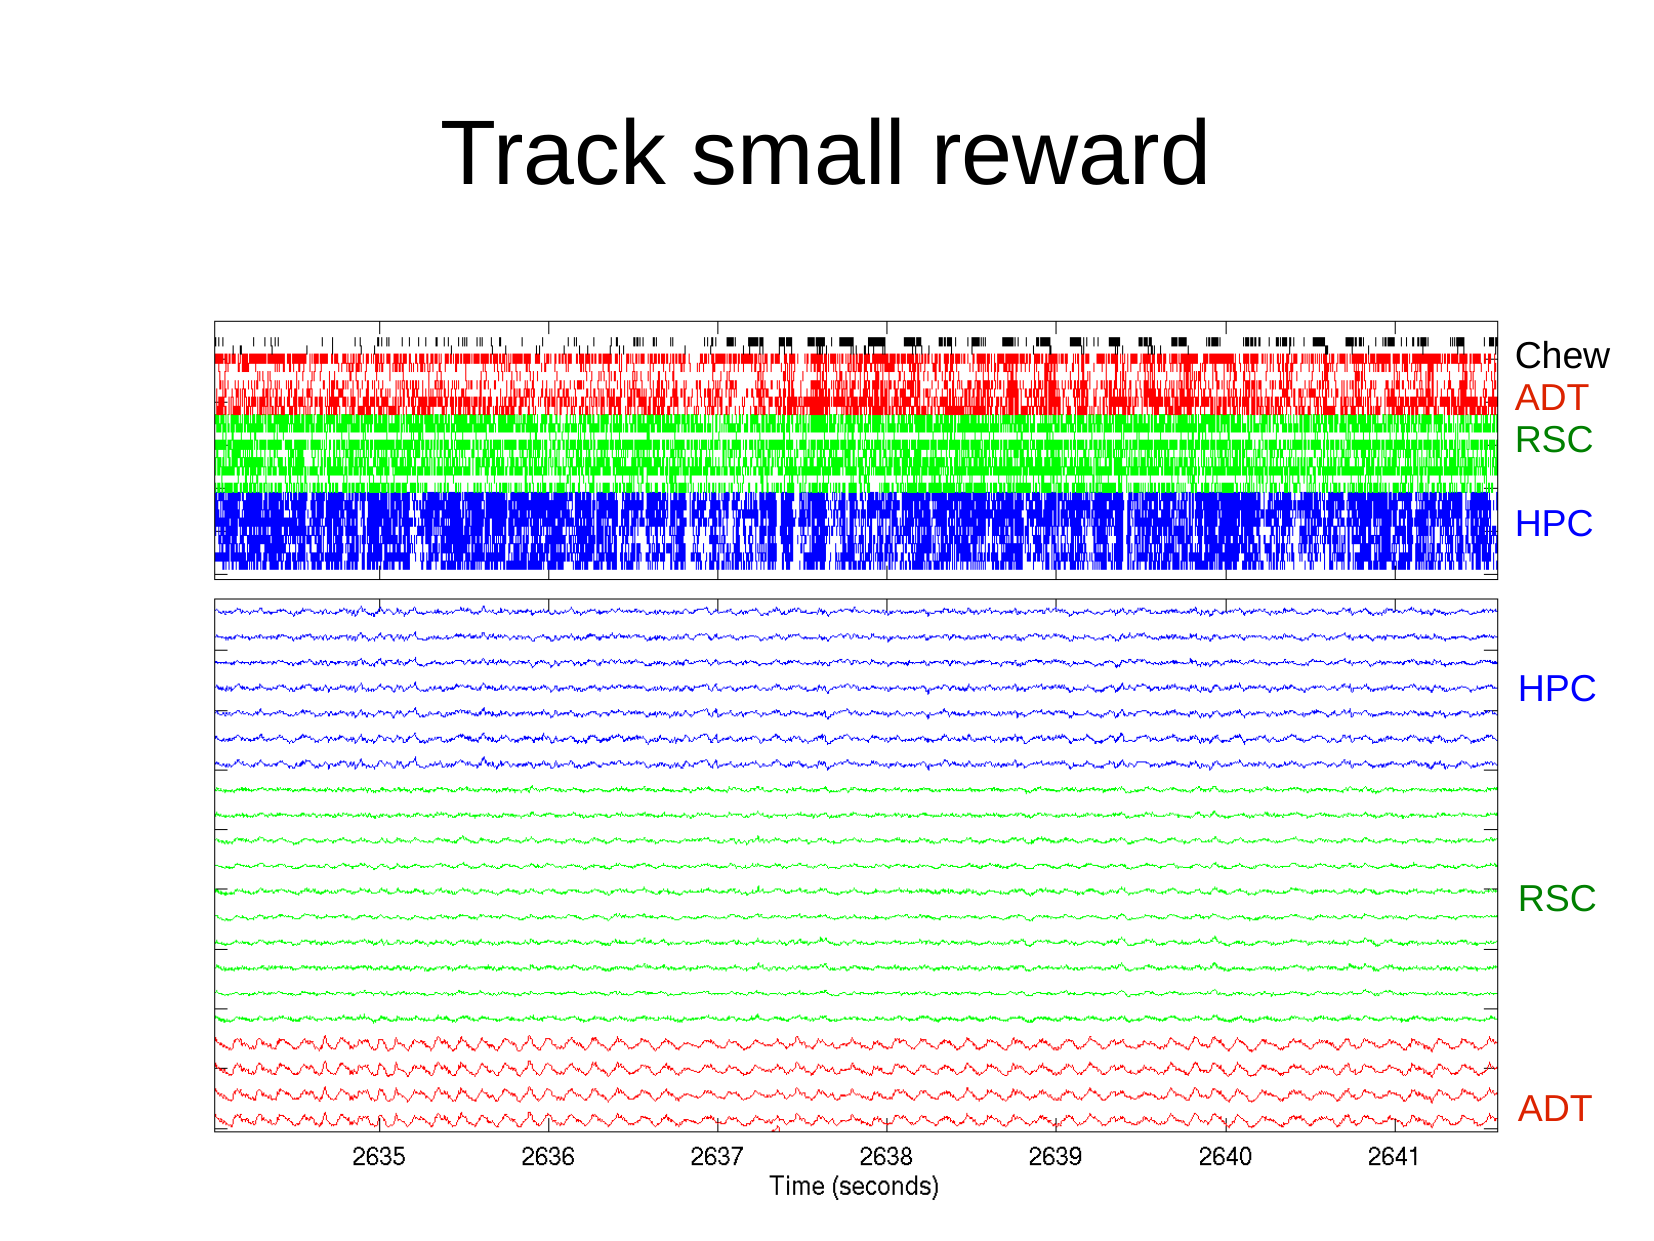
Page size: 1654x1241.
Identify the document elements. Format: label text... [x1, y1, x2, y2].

picture [0, 246, 1654, 1241]
text_box Chew ADT RSC HPC [1500, 327, 1626, 552]
text_box HPC RSC ADT [1503, 660, 1612, 1137]
title Track small reward [82, 49, 1571, 257]
